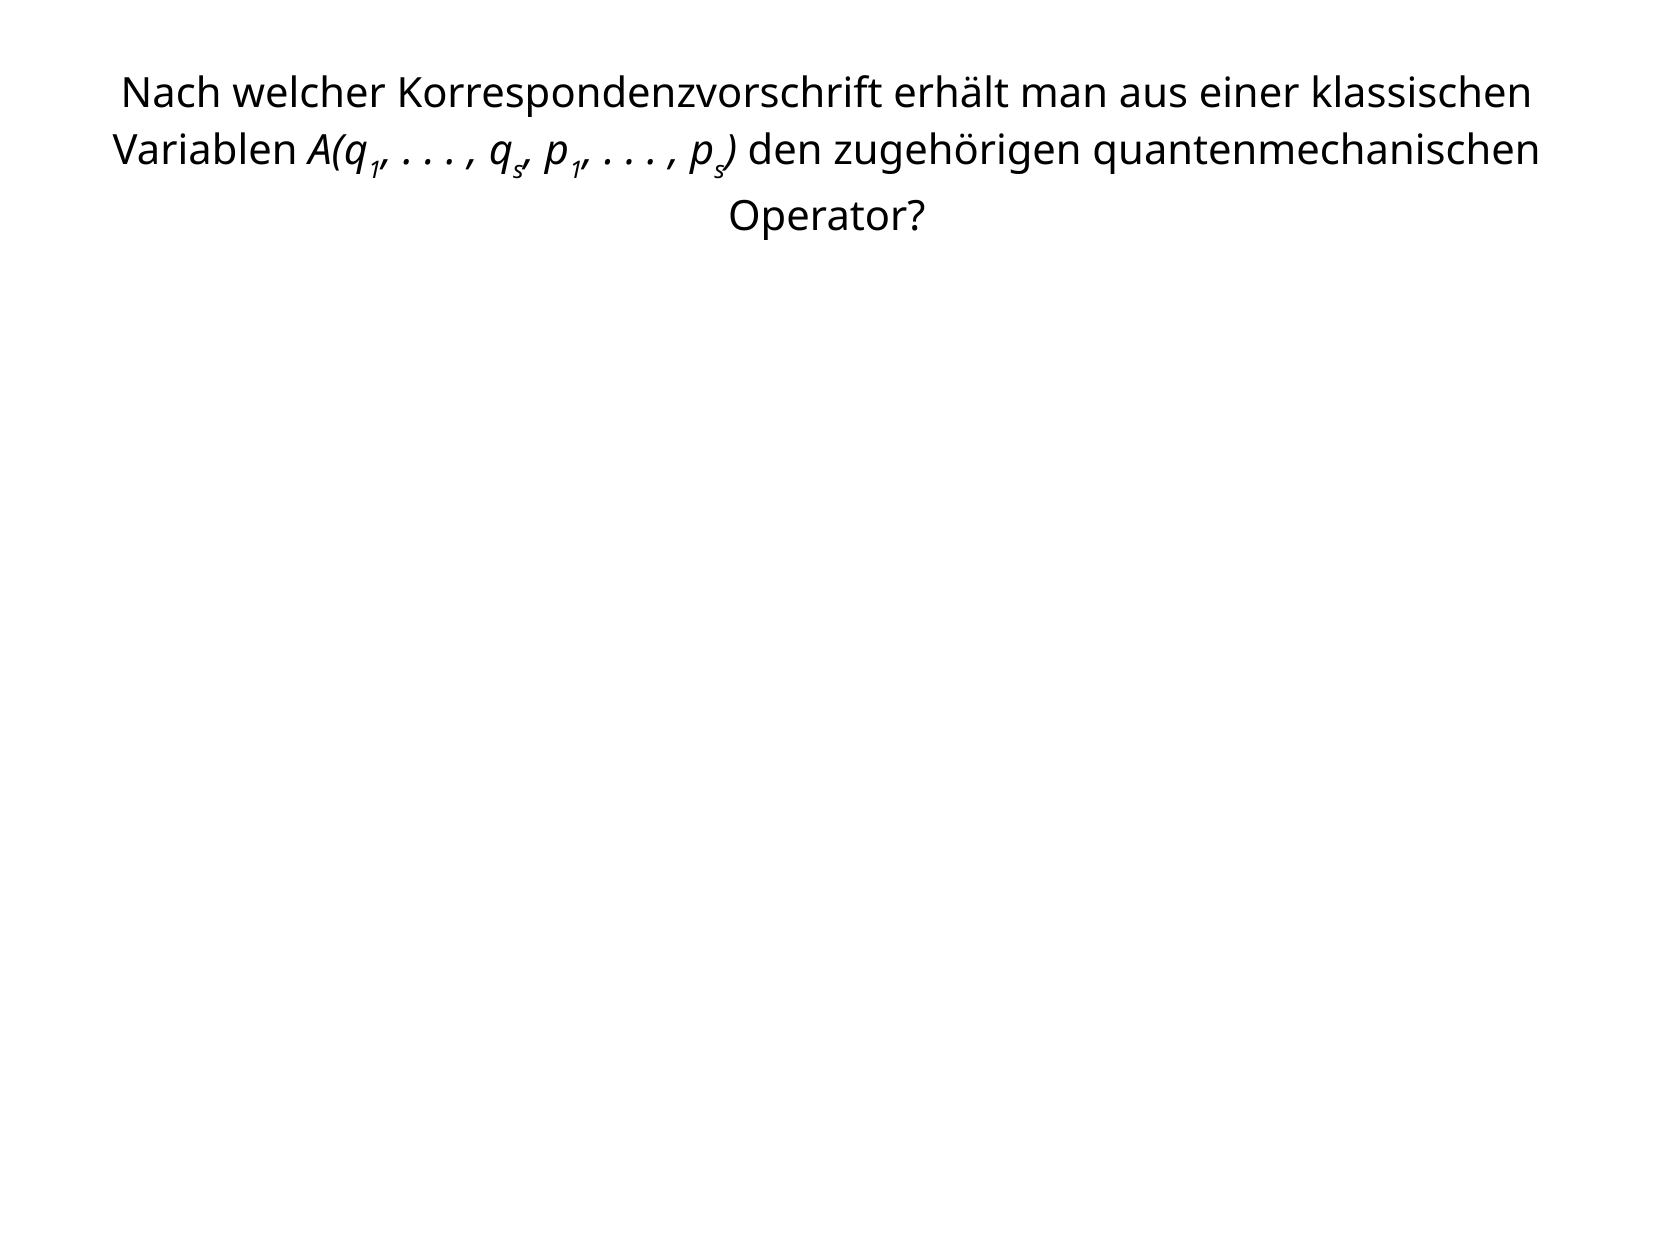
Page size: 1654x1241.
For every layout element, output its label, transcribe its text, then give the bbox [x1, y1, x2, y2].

title Nach welcher Korrespondenzvorschrift erhält man aus einer klassischen Variablen A(q1, . . . , qs, p1, . . . , ps) den zugehörigen quantenmechanischen Operator? [82, 49, 1571, 257]
